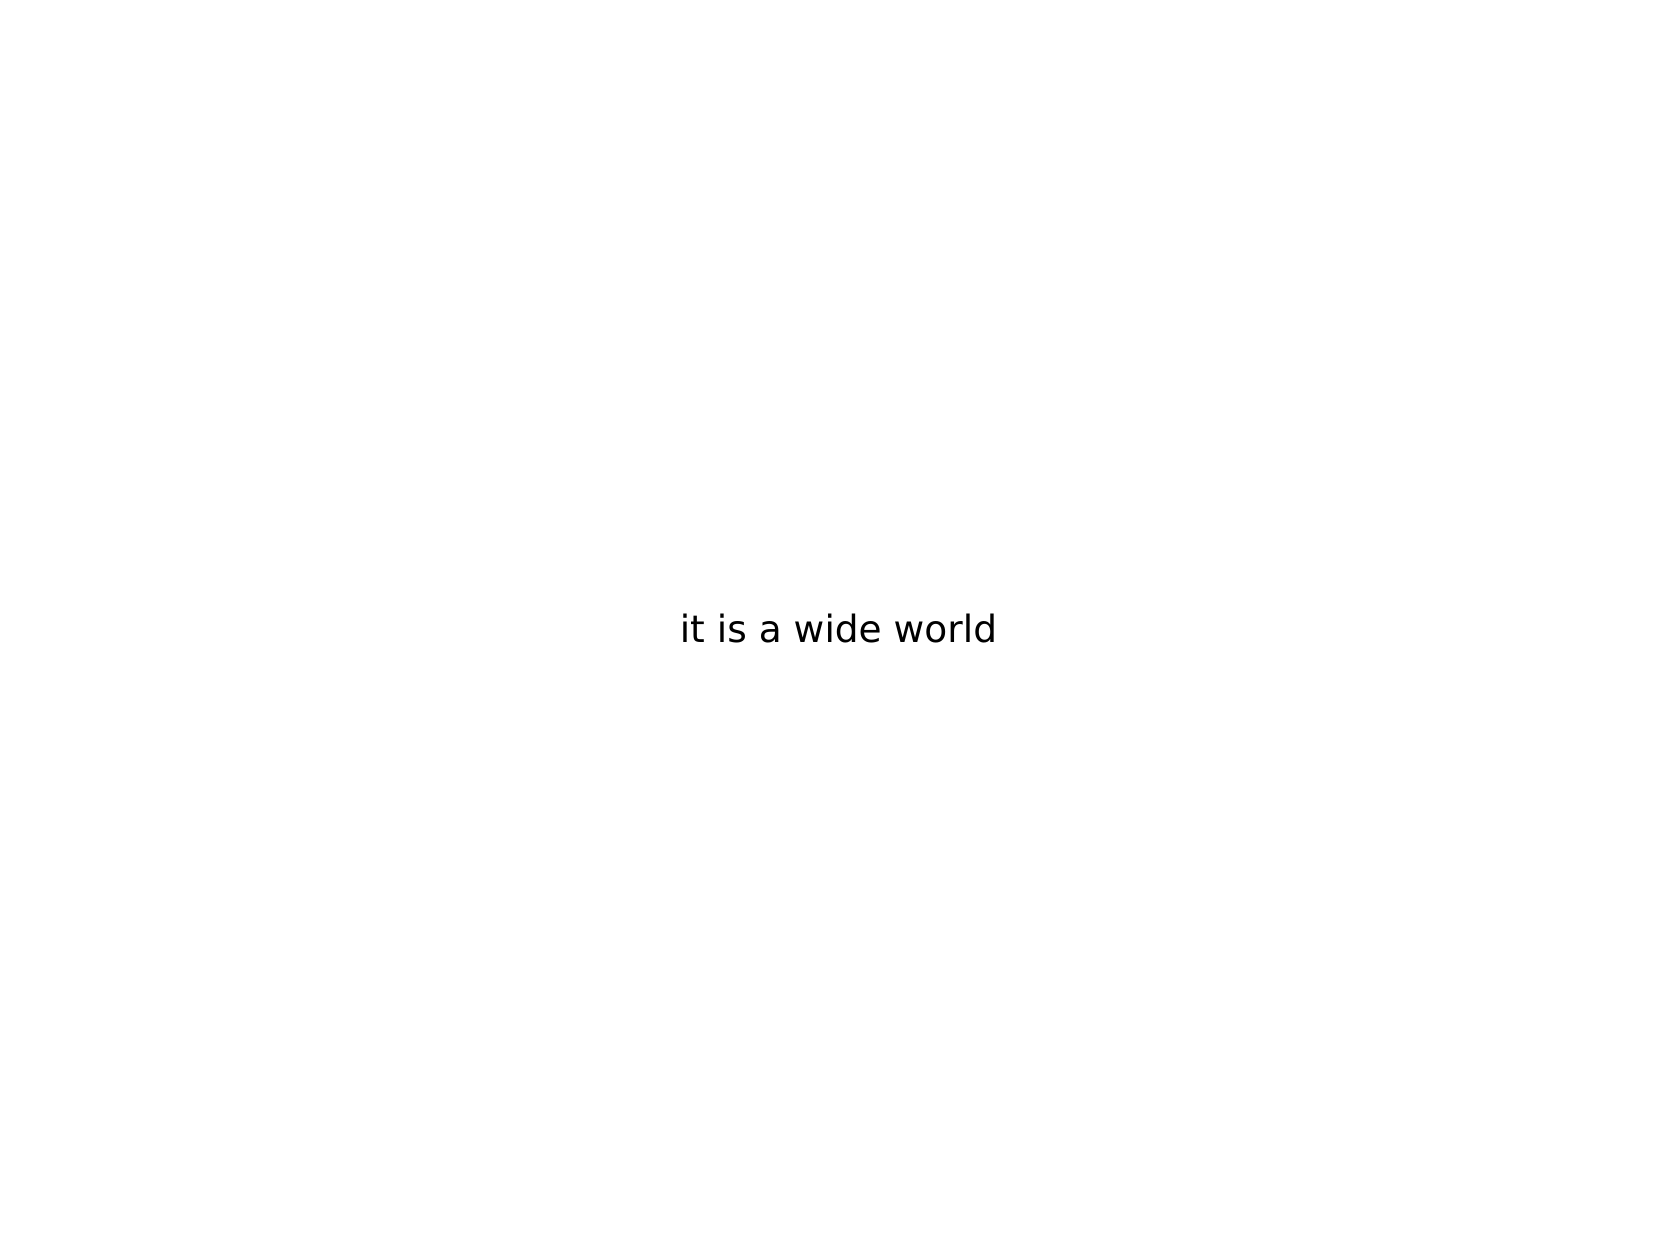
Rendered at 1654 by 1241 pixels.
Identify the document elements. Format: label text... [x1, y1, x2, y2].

text_box it is a wide world [665, 600, 1013, 659]
